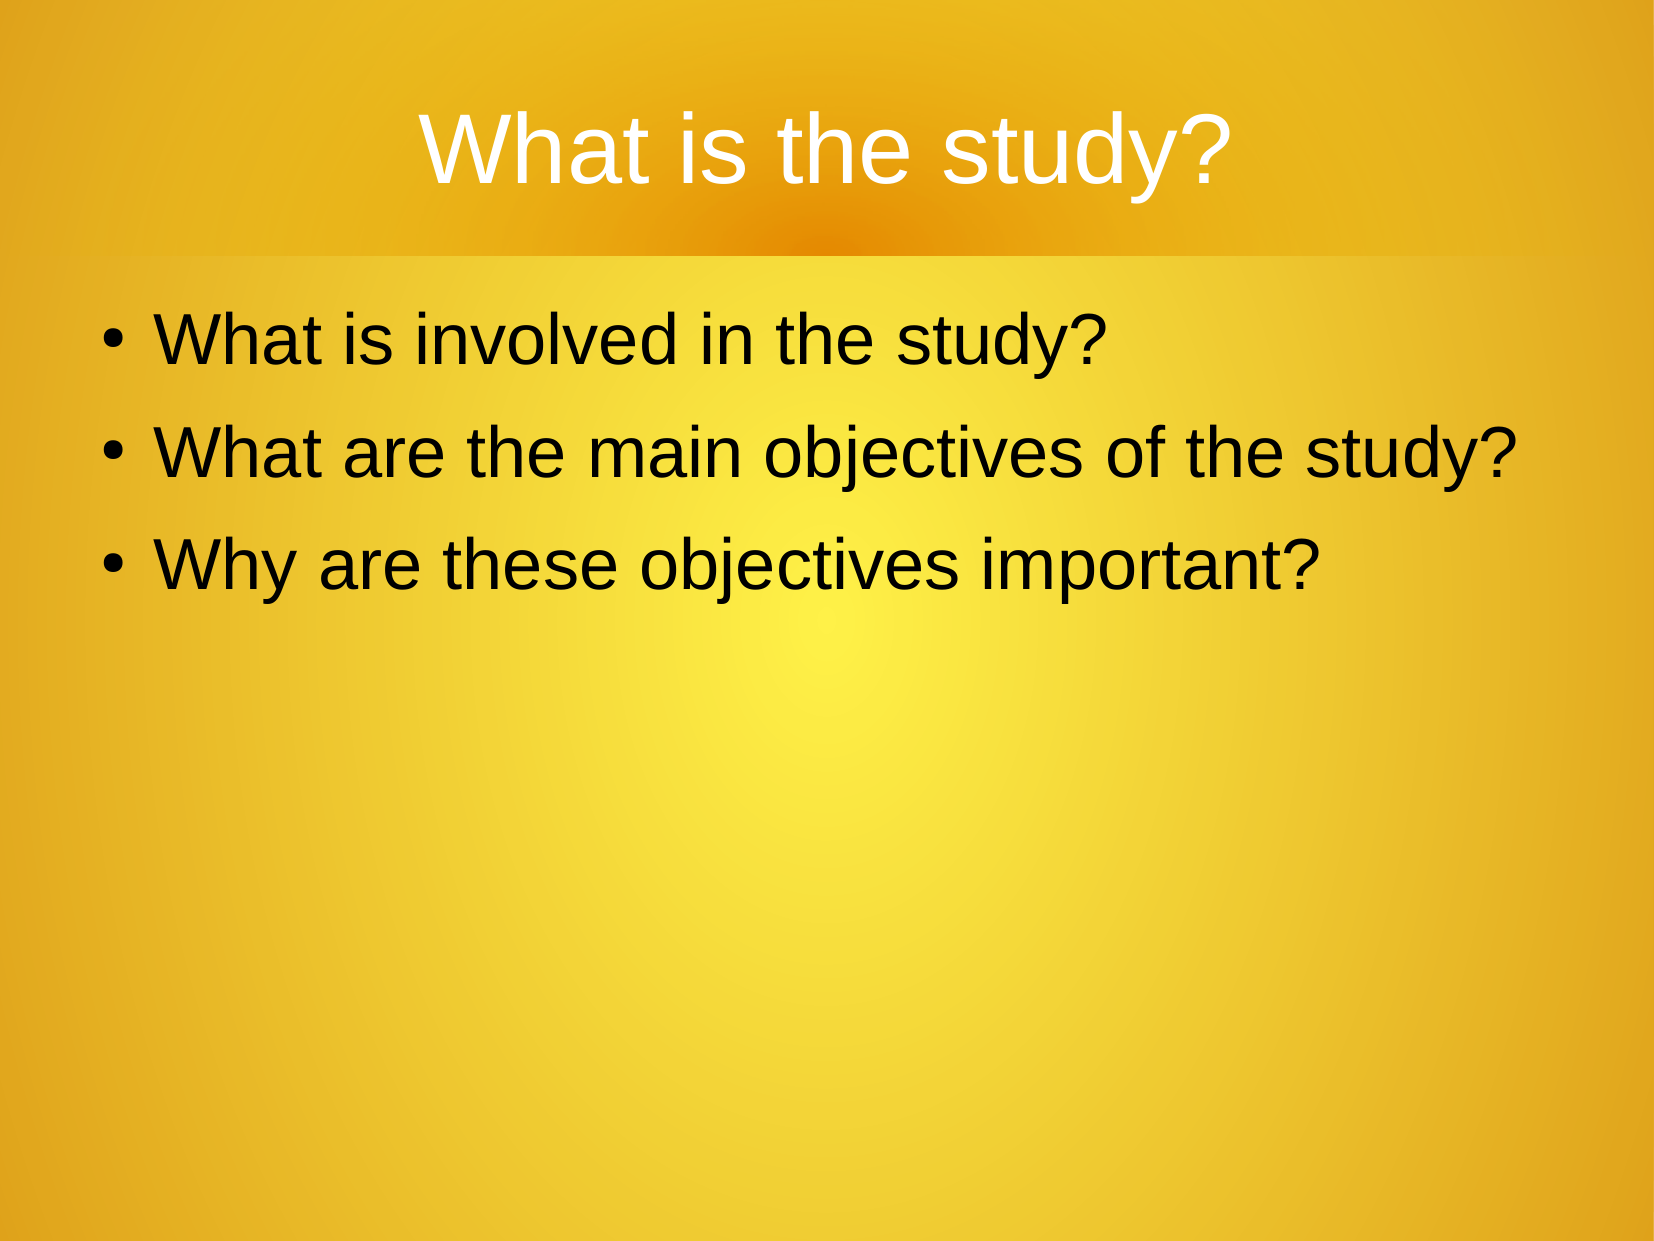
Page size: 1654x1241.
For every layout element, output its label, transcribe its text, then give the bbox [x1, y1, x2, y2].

title What is the study? [82, 47, 1571, 252]
list What is involved in the study? What are the main objectives of the study? Why are these objectives important? [82, 299, 1571, 1019]
